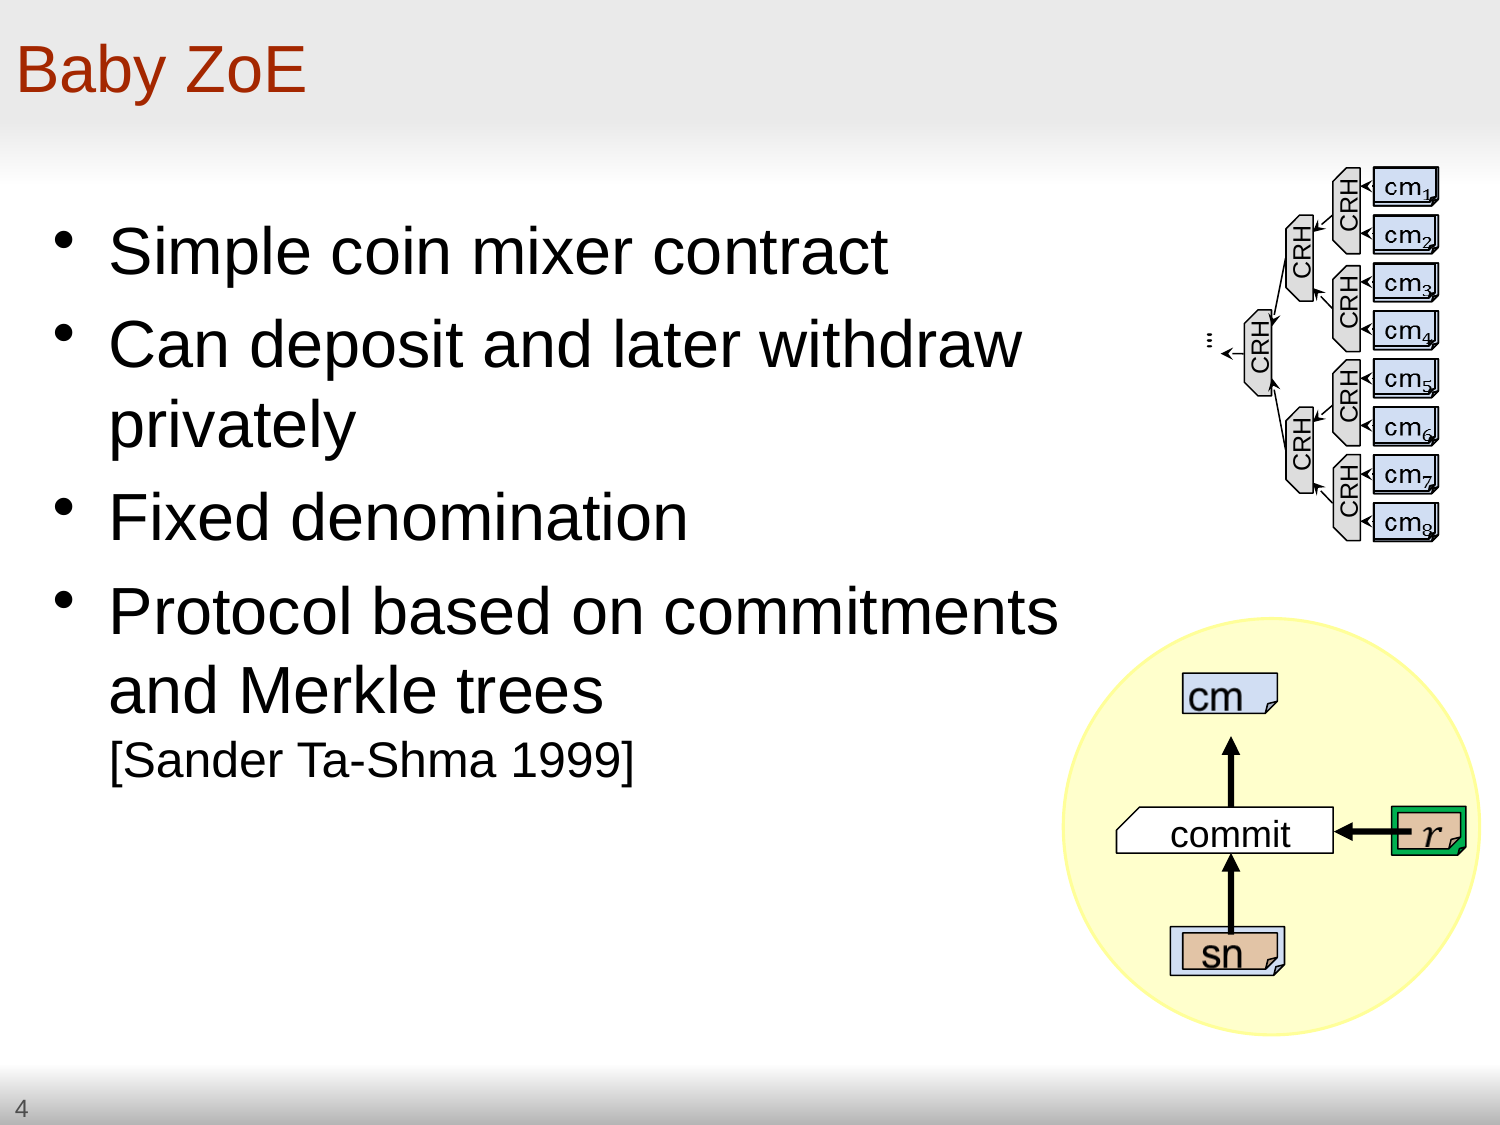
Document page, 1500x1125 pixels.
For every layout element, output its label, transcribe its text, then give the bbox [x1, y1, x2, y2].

text_box [1312, 405, 1333, 423]
text_box [1312, 287, 1333, 309]
text_box CRH [1333, 454, 1361, 541]
text_box [1312, 482, 1333, 504]
list Simple coin mixer contract Can deposit and later withdraw privately Fixed denomination Protocol based on commitments and Merkle trees [Sander Ta-Shma 1999] [37, 200, 1136, 1025]
text_box CRH [1285, 215, 1314, 302]
text_box [1360, 215, 1439, 254]
text_box [1360, 310, 1439, 350]
text_box [1360, 358, 1439, 398]
text_box [1360, 454, 1439, 494]
text_box [1312, 215, 1333, 233]
text_box [1271, 258, 1286, 327]
text_box [1063, 618, 1480, 1035]
text_box CRH [1332, 167, 1361, 254]
text_box CRH [1332, 265, 1361, 352]
text_box [1360, 167, 1439, 206]
text_box CRH [1285, 407, 1314, 494]
text_box CRH [1332, 359, 1361, 446]
text_box CRH [1244, 309, 1272, 396]
text_box commit [1116, 807, 1334, 854]
title Baby ZoE [0, 3, 1500, 141]
text_box [1271, 378, 1286, 451]
text_box [1179, 322, 1250, 358]
text_box [1360, 263, 1439, 302]
text_box [1360, 502, 1439, 542]
text_box [1360, 406, 1439, 446]
